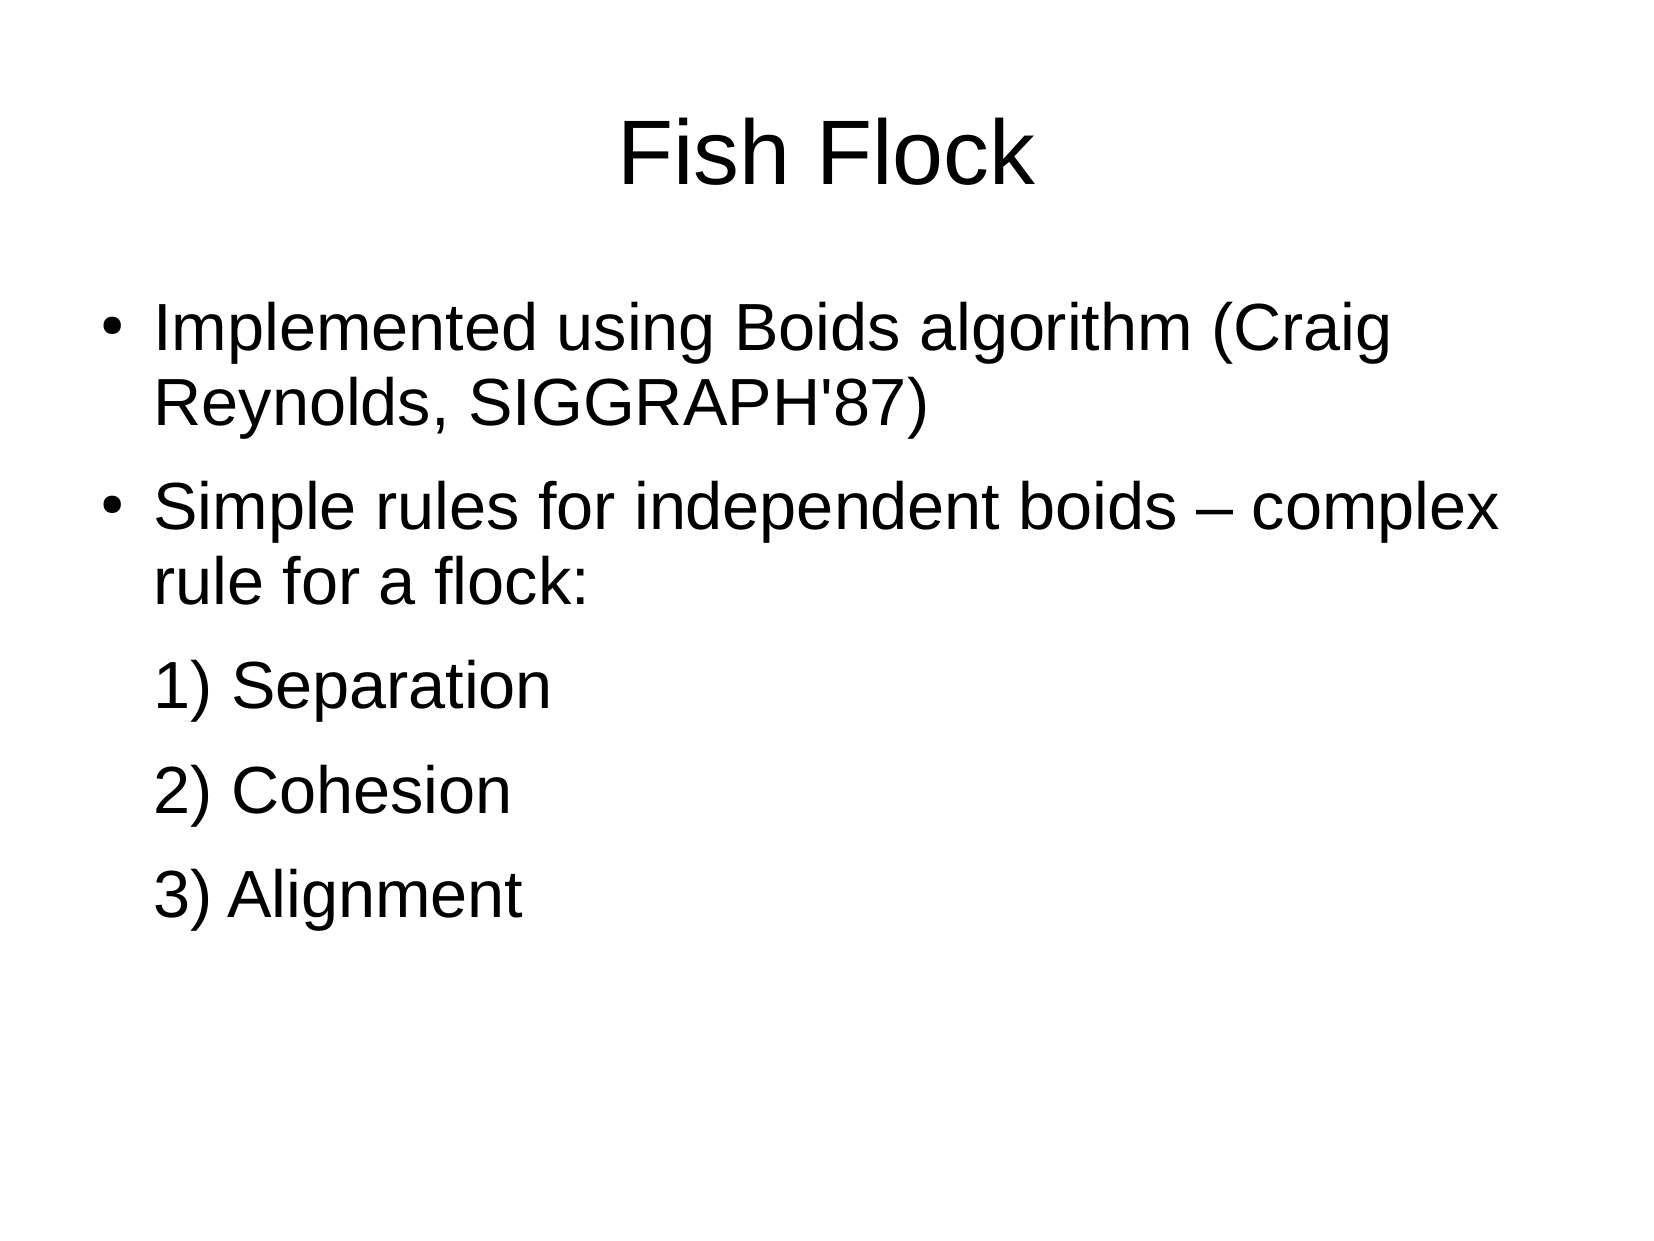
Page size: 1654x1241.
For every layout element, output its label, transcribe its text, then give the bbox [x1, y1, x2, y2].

list Implemented using Boids algorithm (Craig Reynolds, SIGGRAPH'87) Simple rules for independent boids – complex rule for a flock: 1) Separation 2) Cohesion 3) Alignment [82, 290, 1571, 1109]
title Fish Flock [82, 56, 1571, 250]
